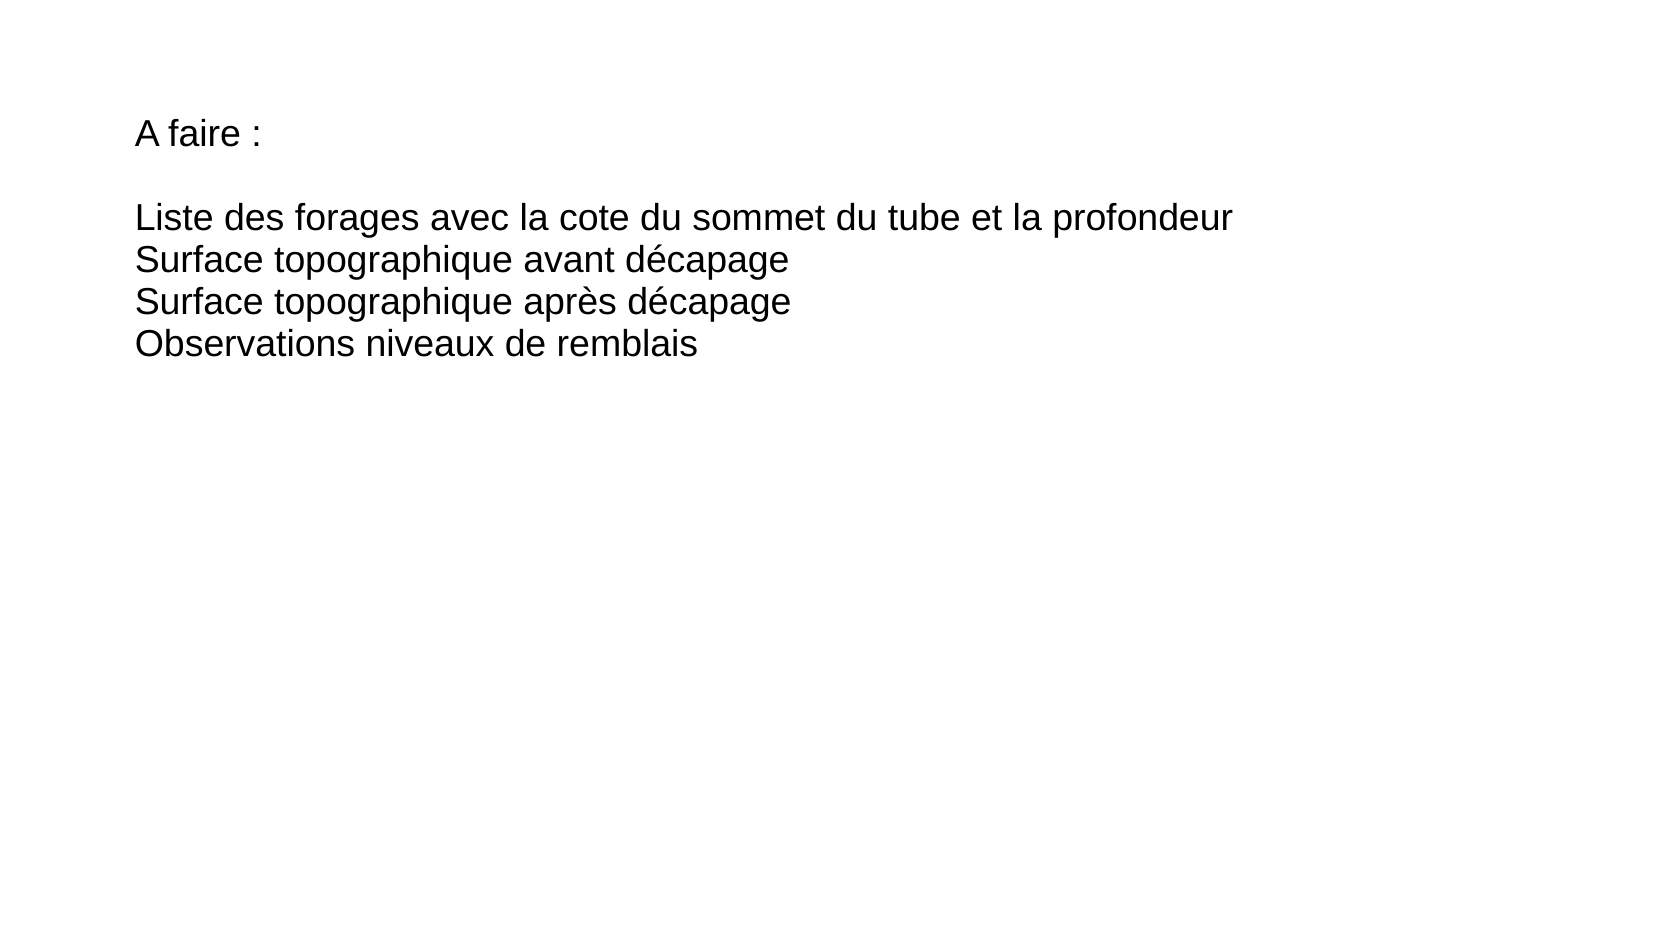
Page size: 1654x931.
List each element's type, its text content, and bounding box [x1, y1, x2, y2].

text_box A faire : Liste des forages avec la cote du sommet du tube et la profondeur Surface topographique avant décapage Surface topographique après décapage Observations niveaux de remblais [120, 105, 1249, 372]
